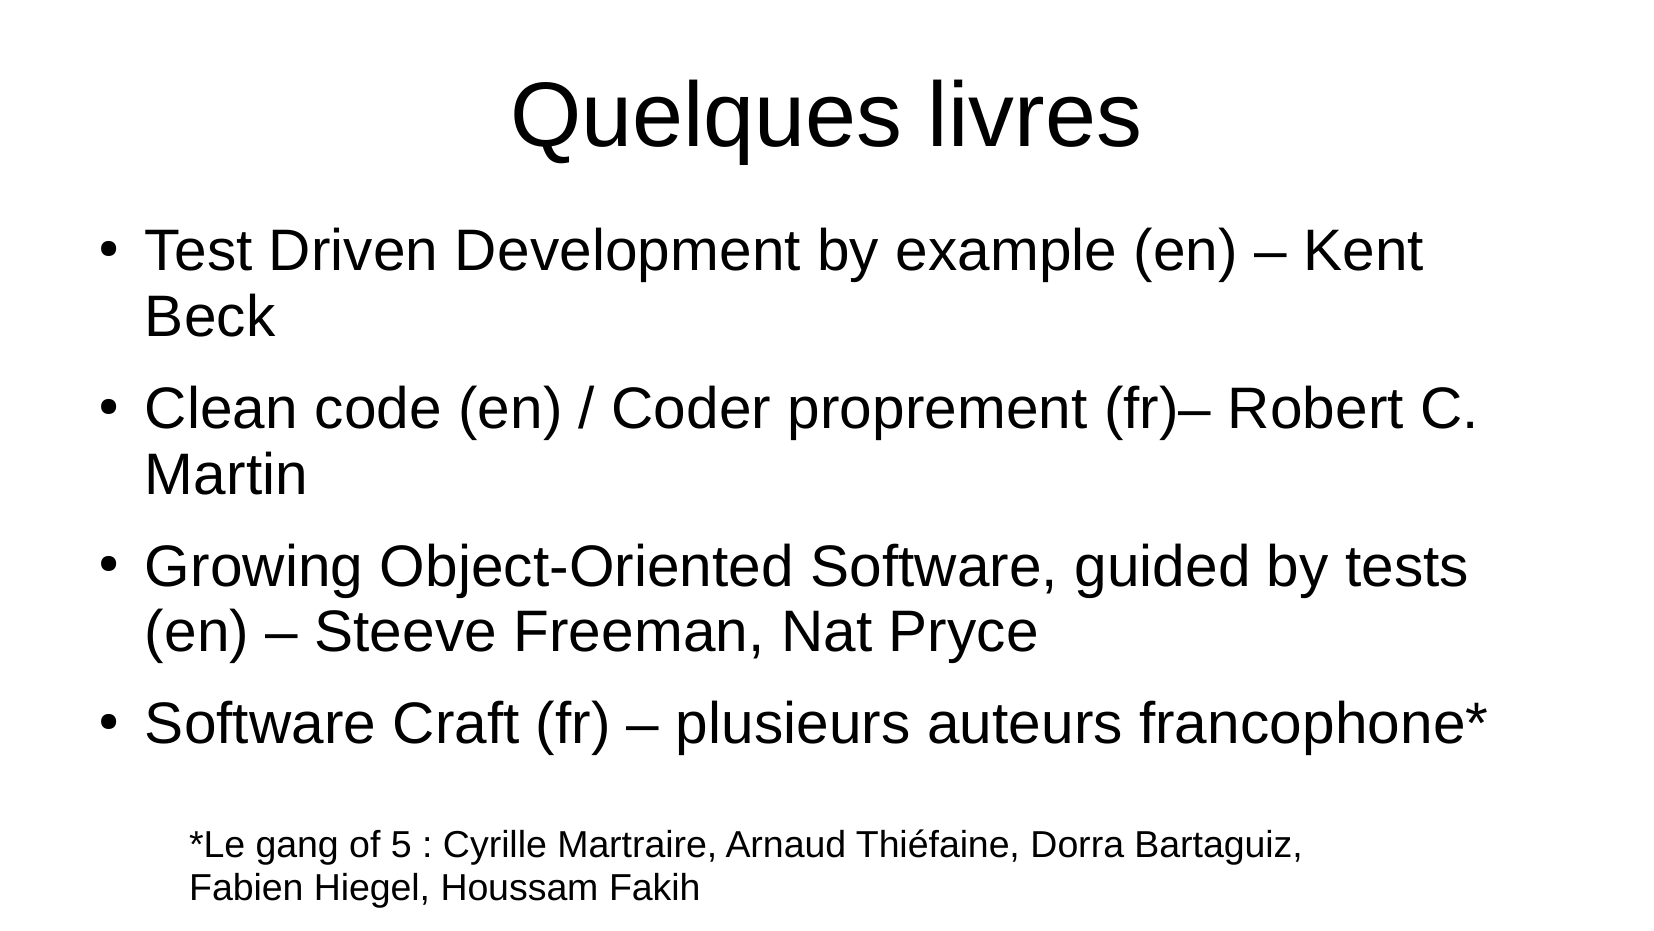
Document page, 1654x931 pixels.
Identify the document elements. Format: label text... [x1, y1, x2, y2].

list Test Driven Development by example (en) – Kent Beck Clean code (en) / Coder proprement (fr)– Robert C. Martin Growing Object-Oriented Software, guided by tests (en) – Steeve Freeman, Nat Pryce Software Craft (fr) – plusieurs auteurs francophone* [82, 217, 1571, 758]
title Quelques livres [82, 37, 1571, 193]
text_box *Le gang of 5 : Cyrille Martraire, Arnaud Thiéfaine, Dorra Bartaguiz, Fabien Hiegel, Houssam Fakih [174, 816, 1329, 916]
